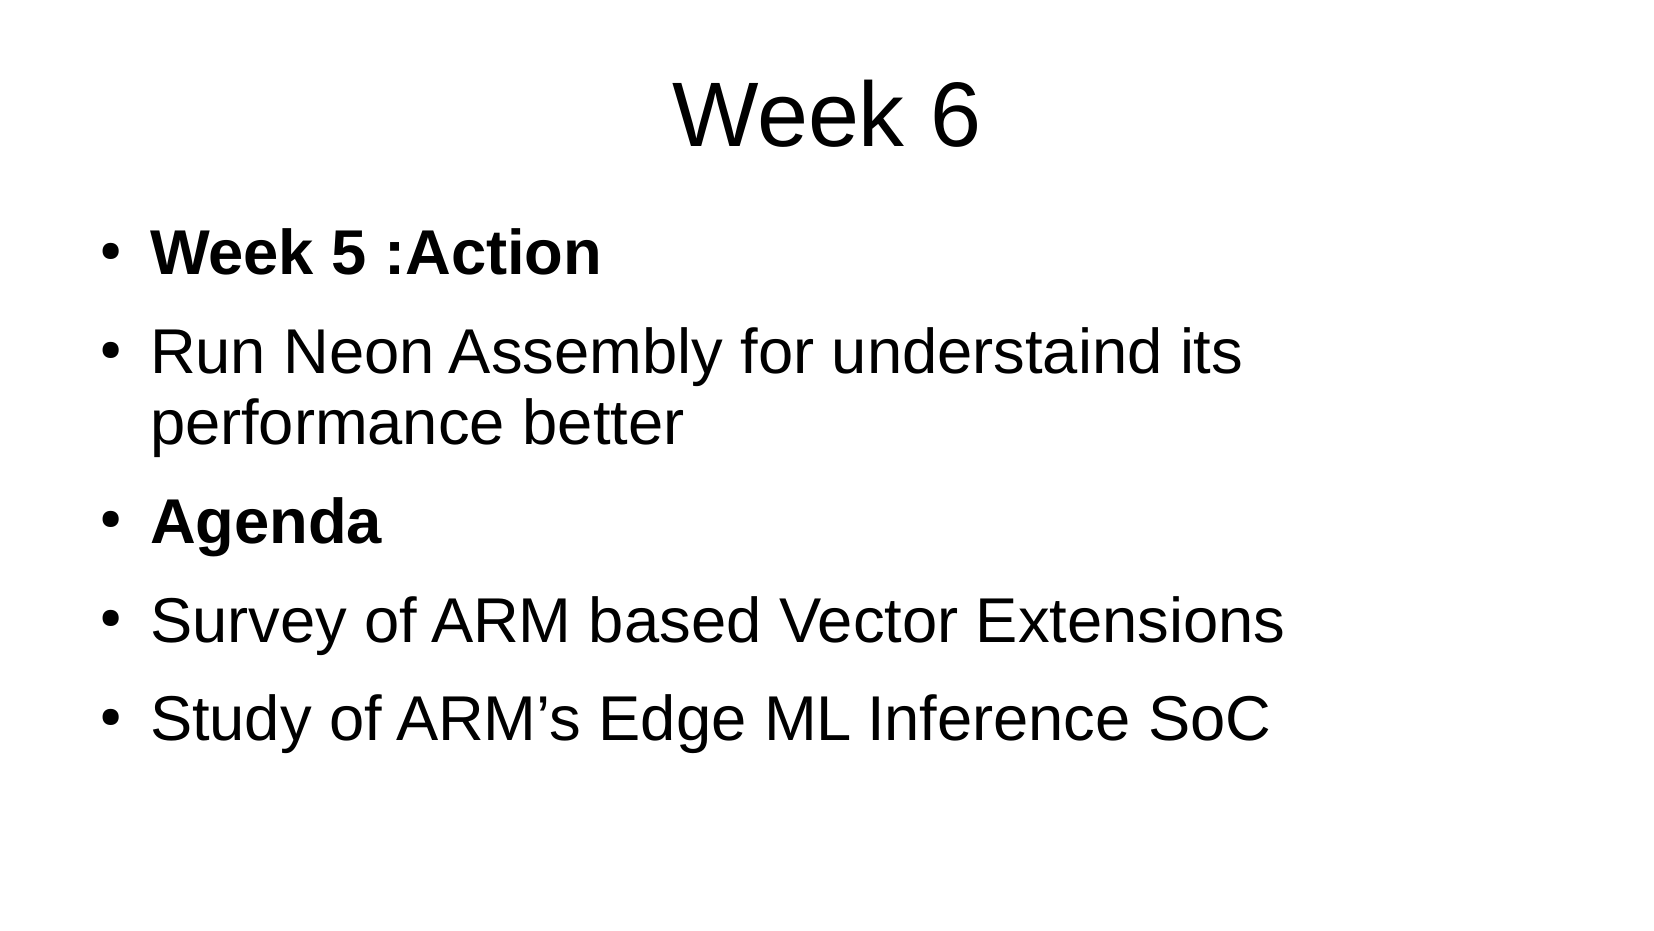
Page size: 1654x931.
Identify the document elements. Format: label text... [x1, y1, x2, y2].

list Week 5 :Action Run Neon Assembly for understaind its performance better Agenda Survey of ARM based Vector Extensions Study of ARM’s Edge ML Inference SoC [82, 217, 1571, 758]
title Week 6 [82, 37, 1571, 193]
